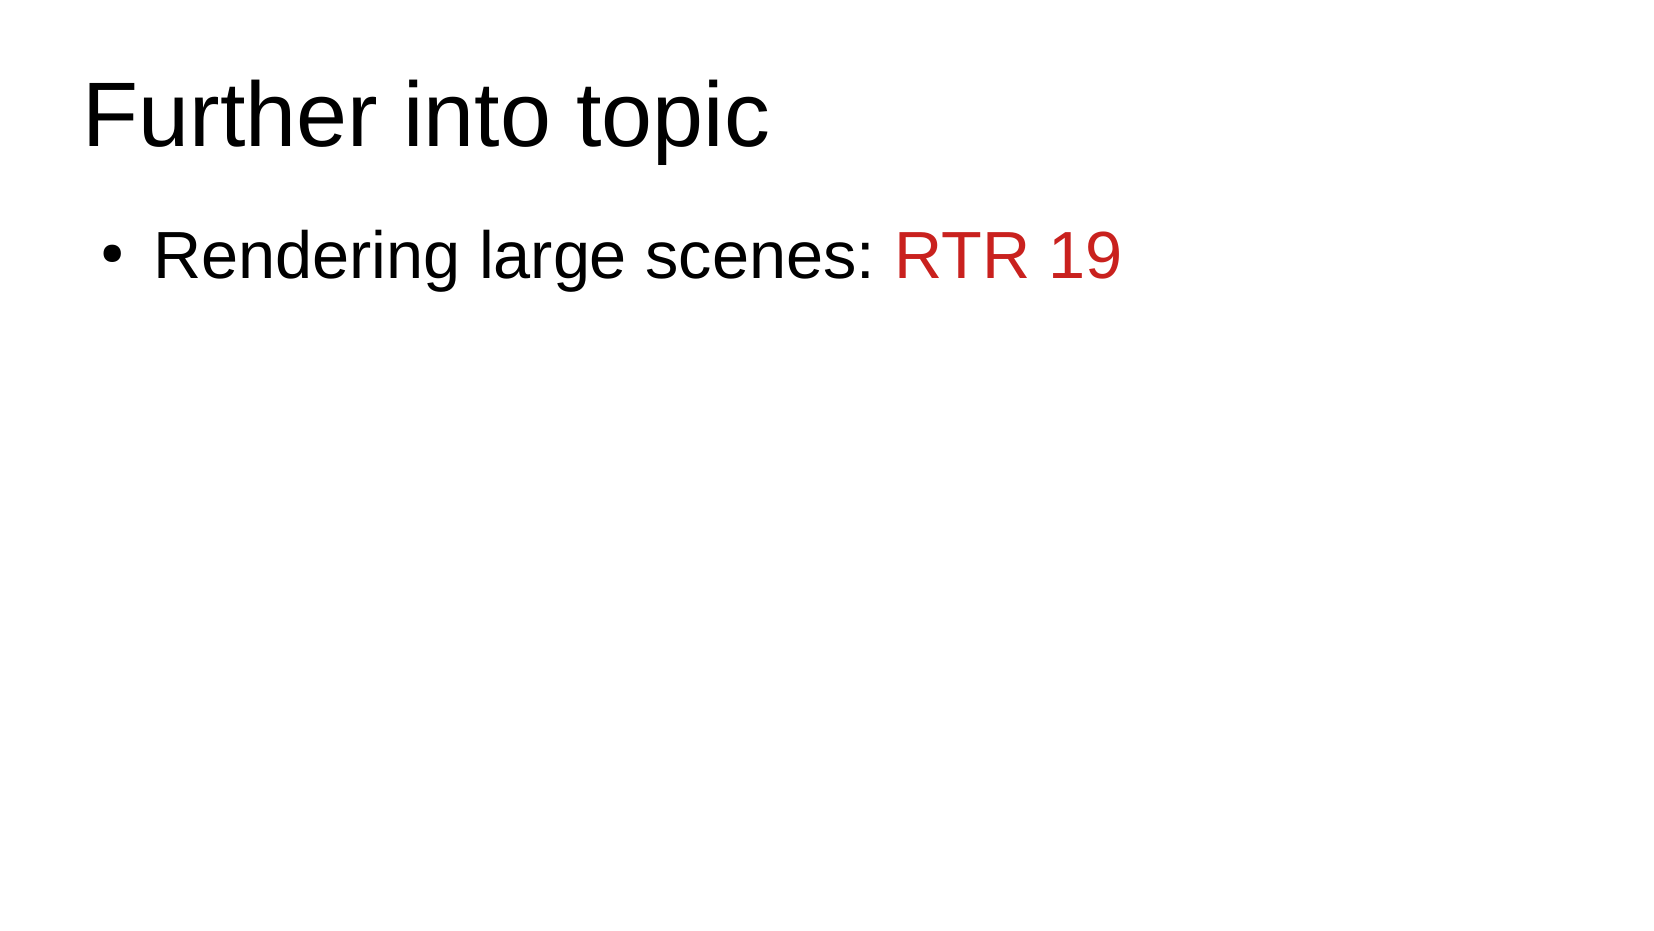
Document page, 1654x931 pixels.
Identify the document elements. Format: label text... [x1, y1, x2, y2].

title Further into topic [82, 37, 1571, 193]
list Rendering large scenes: RTR 19 [82, 217, 1571, 758]
